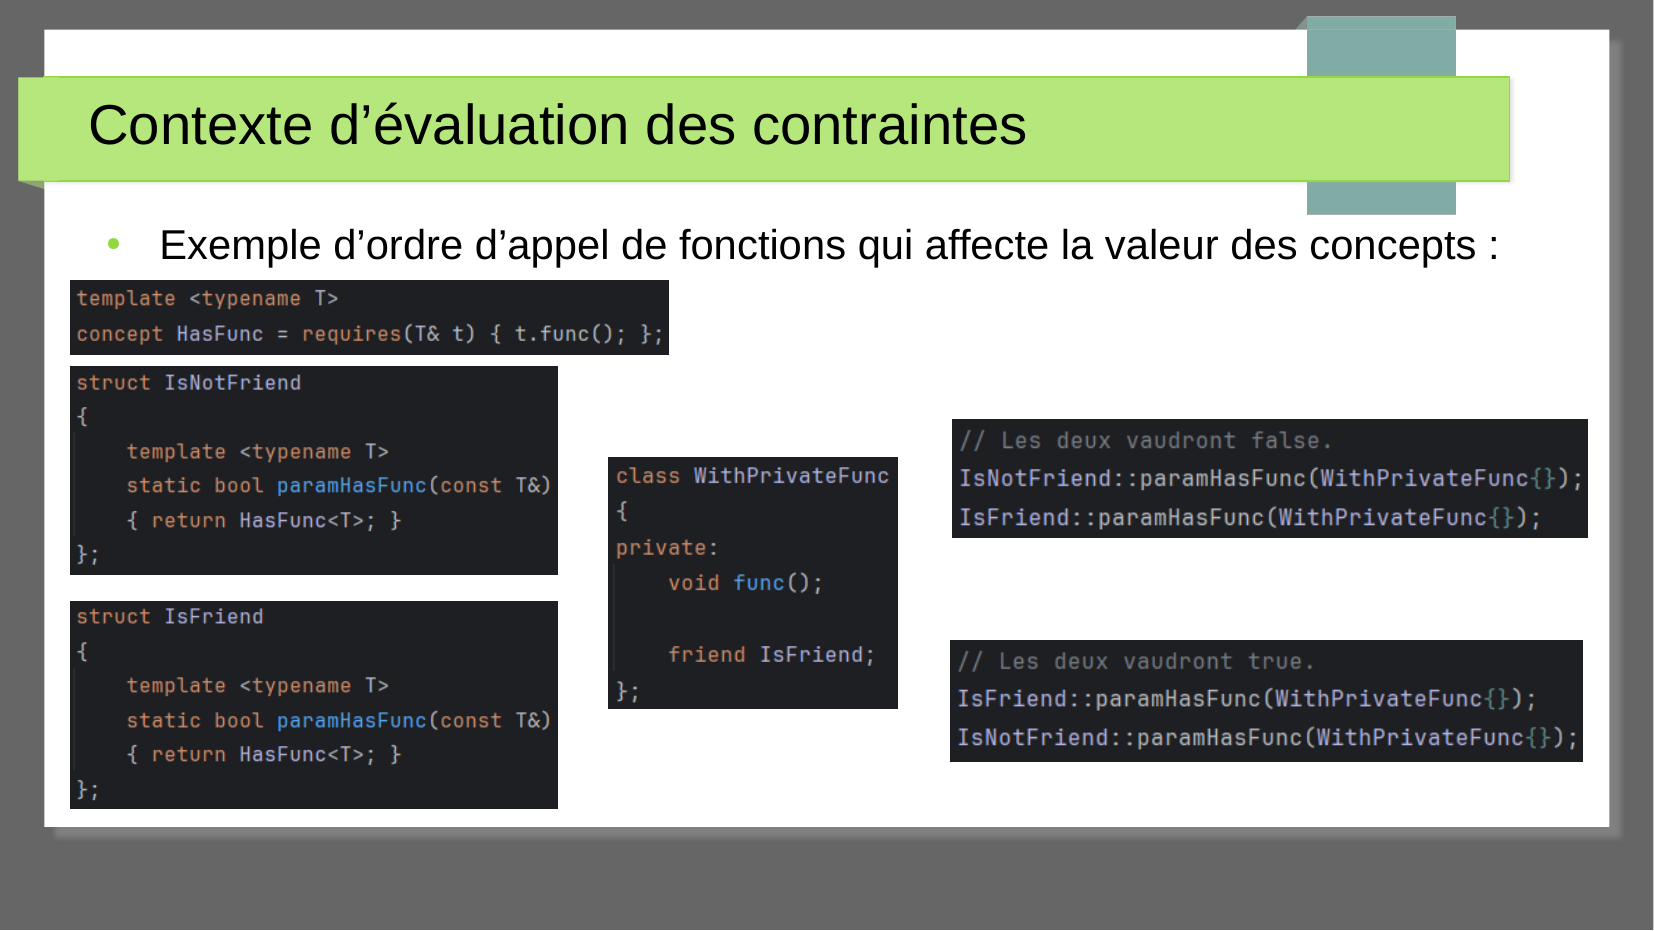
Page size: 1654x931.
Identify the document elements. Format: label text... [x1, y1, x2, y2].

list Exemple d’ordre d’appel de fonctions qui affecte la valeur des concepts : [88, 221, 1565, 813]
picture [70, 280, 669, 355]
title Contexte d’évaluation des contraintes [88, 73, 1506, 178]
picture [70, 366, 558, 575]
picture [950, 640, 1583, 762]
picture [952, 419, 1588, 538]
picture [608, 457, 898, 709]
picture [70, 601, 558, 810]
